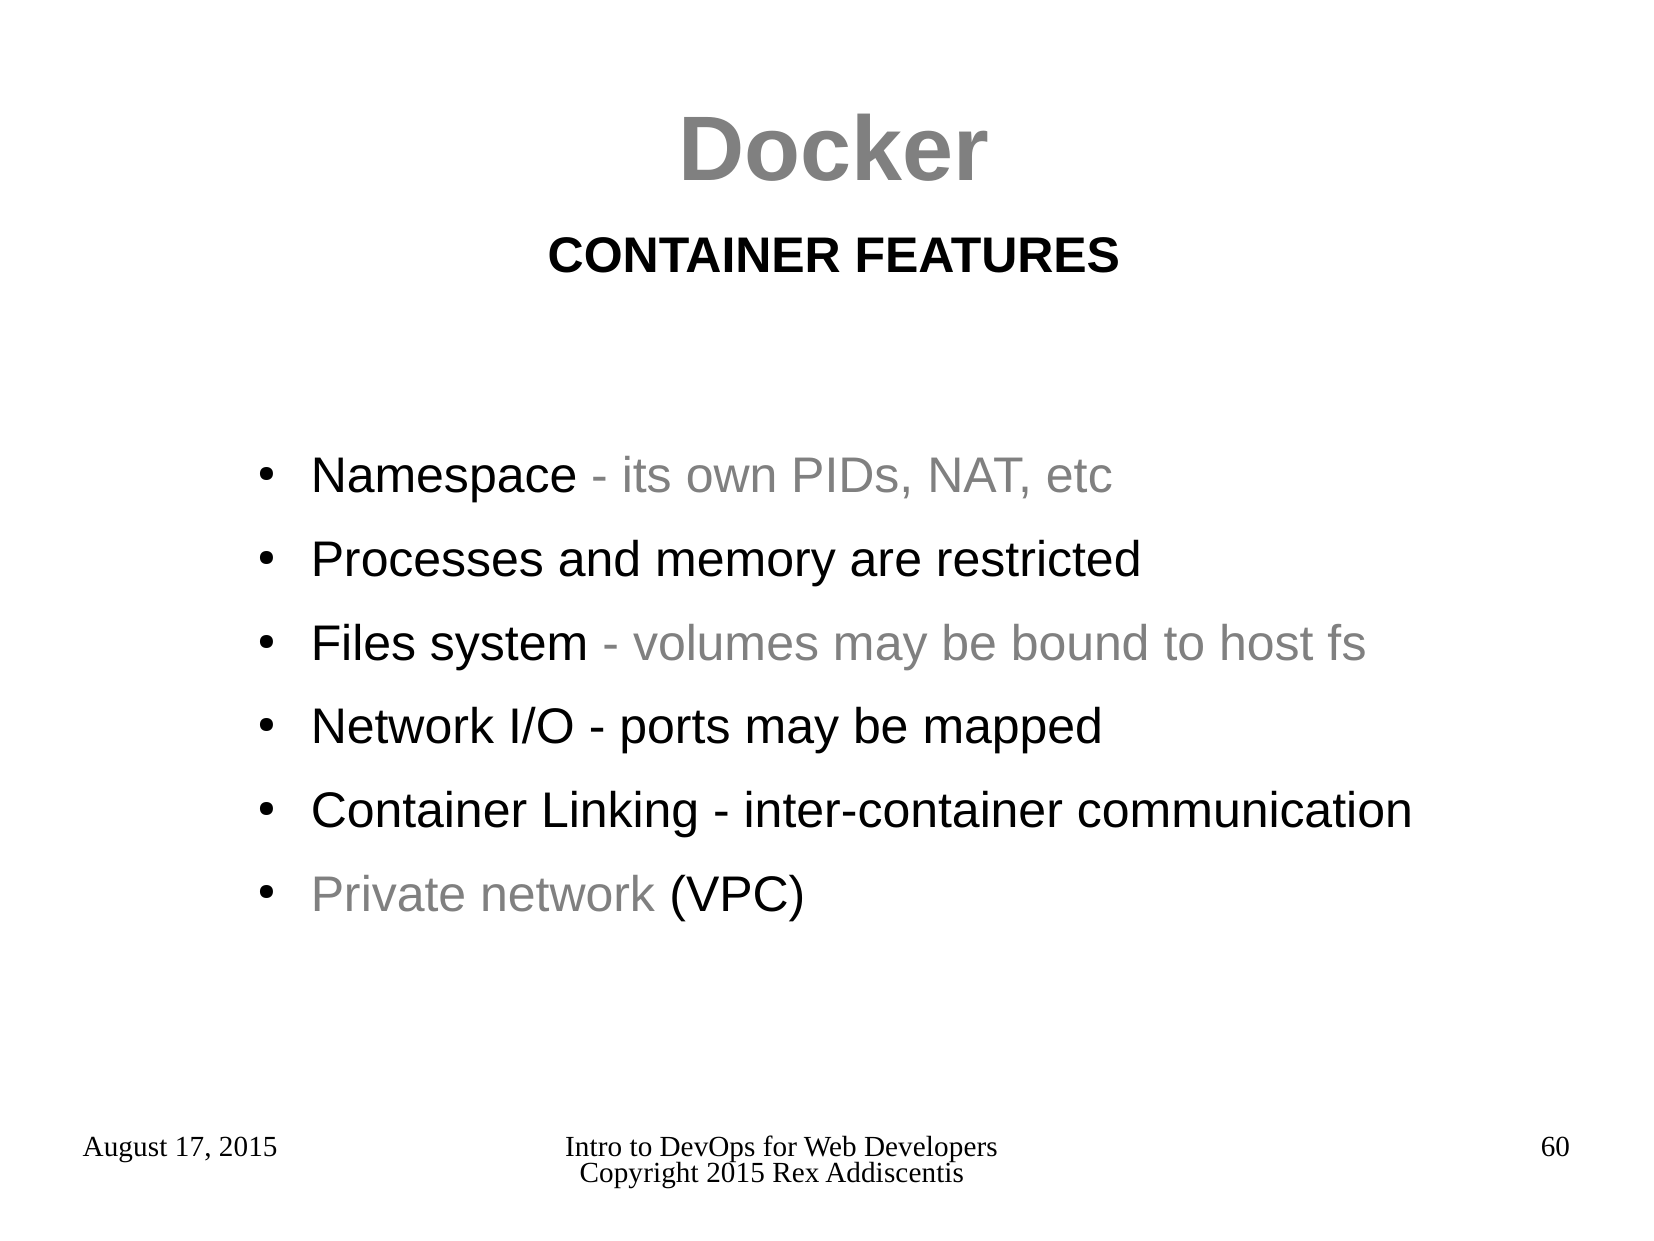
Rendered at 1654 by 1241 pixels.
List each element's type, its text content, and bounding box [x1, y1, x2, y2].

list Namespace - its own PIDs, NAT, etc Processes and memory are restricted Files system - volumes may be bound to host fs Network I/O - ports may be mapped Container Linking - inter-container communication Private network (VPC) [240, 419, 1422, 991]
list Docker CONTAINER FEATURES [89, 80, 1578, 286]
